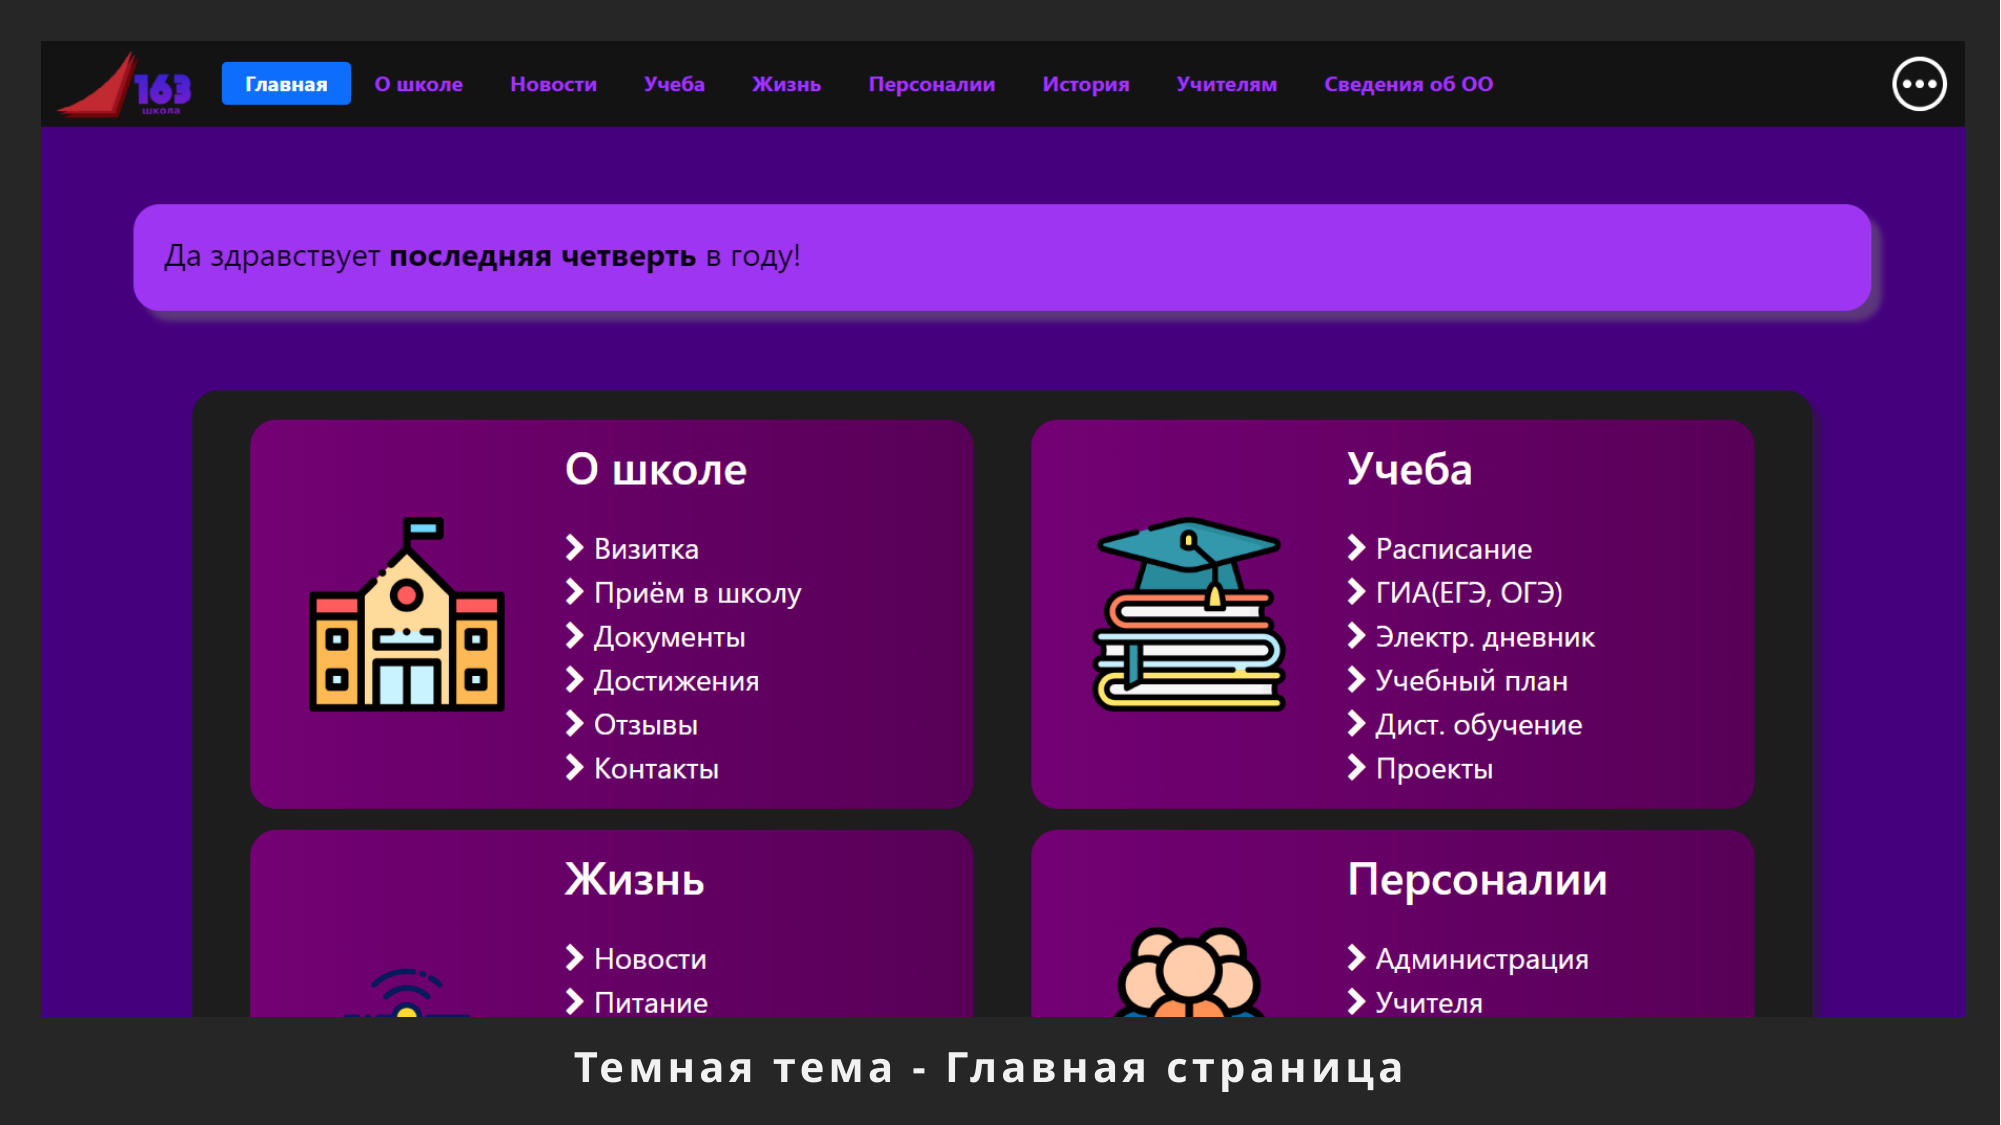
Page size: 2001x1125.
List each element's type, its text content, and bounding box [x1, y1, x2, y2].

text_box Темная тема - Главная страница [118, 1033, 1861, 1099]
picture [41, 41, 1965, 1017]
